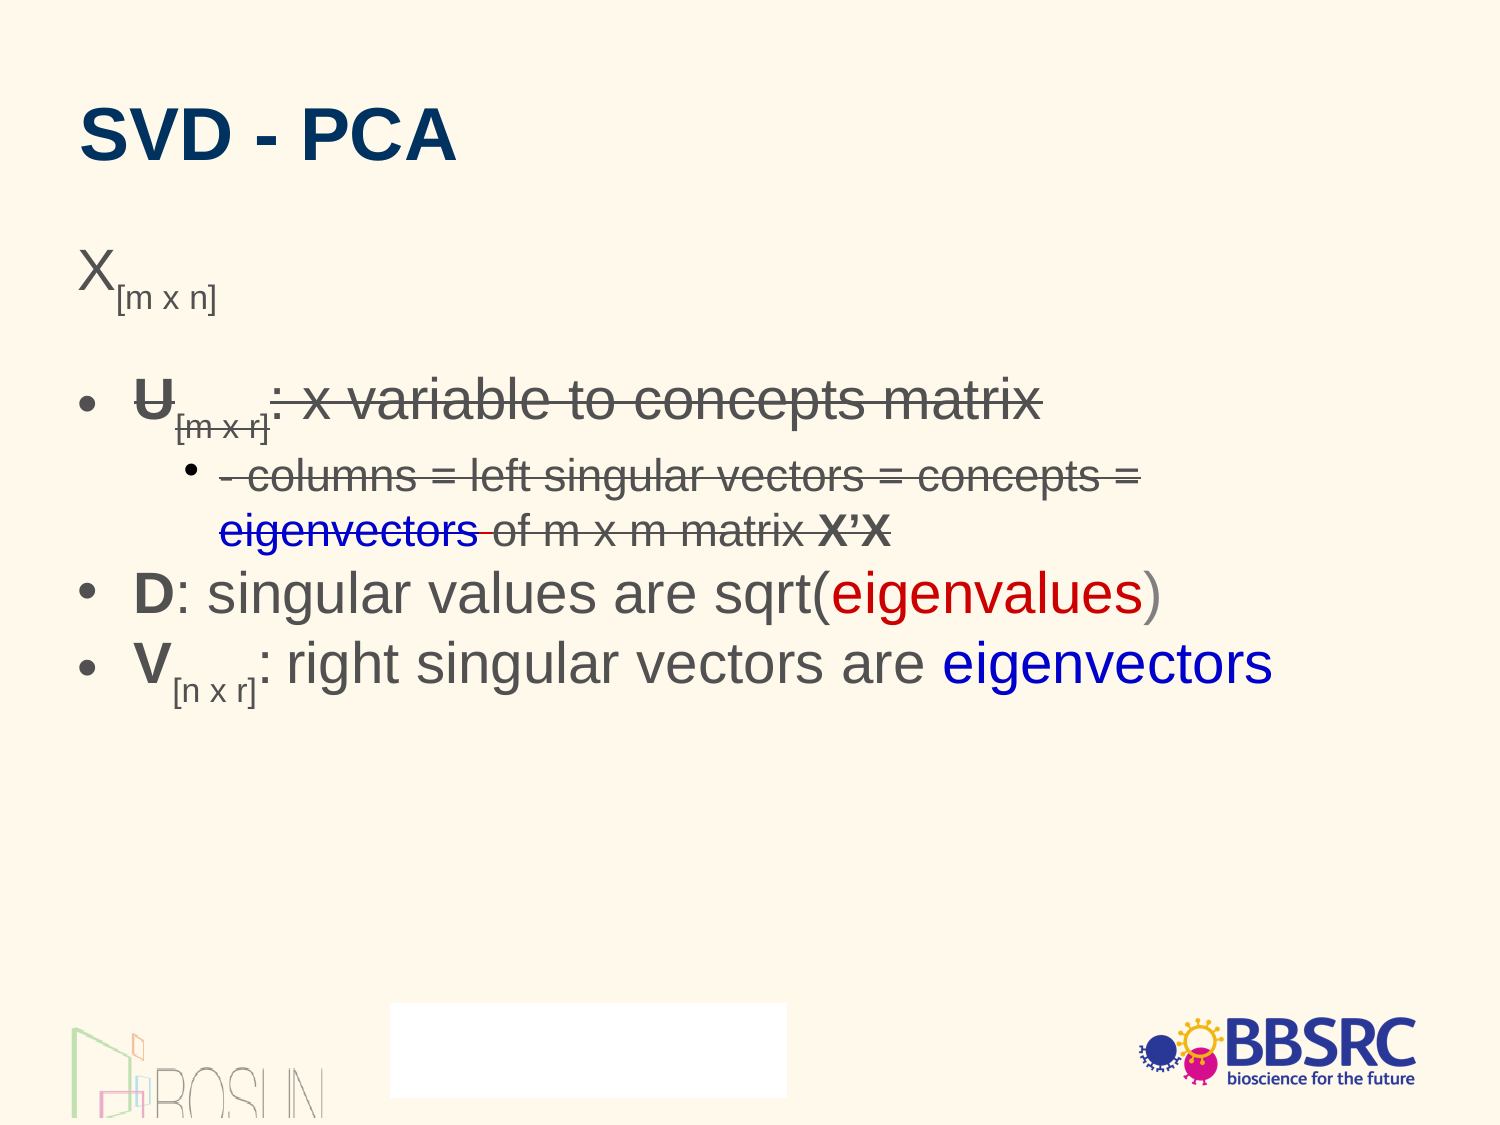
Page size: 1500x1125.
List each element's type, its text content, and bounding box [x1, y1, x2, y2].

picture [64, 975, 336, 1118]
text_box SVD - PCA [64, 78, 1425, 185]
picture [1137, 1014, 1416, 1092]
text_box X[m x n] U[m x r]: x variable to concepts matrix - columns = left singular vectors = concepts = eigenvectors of m x m matrix X’X D: singular values are sqrt(eigenvalues) V[n x r]: right singular vectors are eigenvectors [62, 224, 1425, 975]
